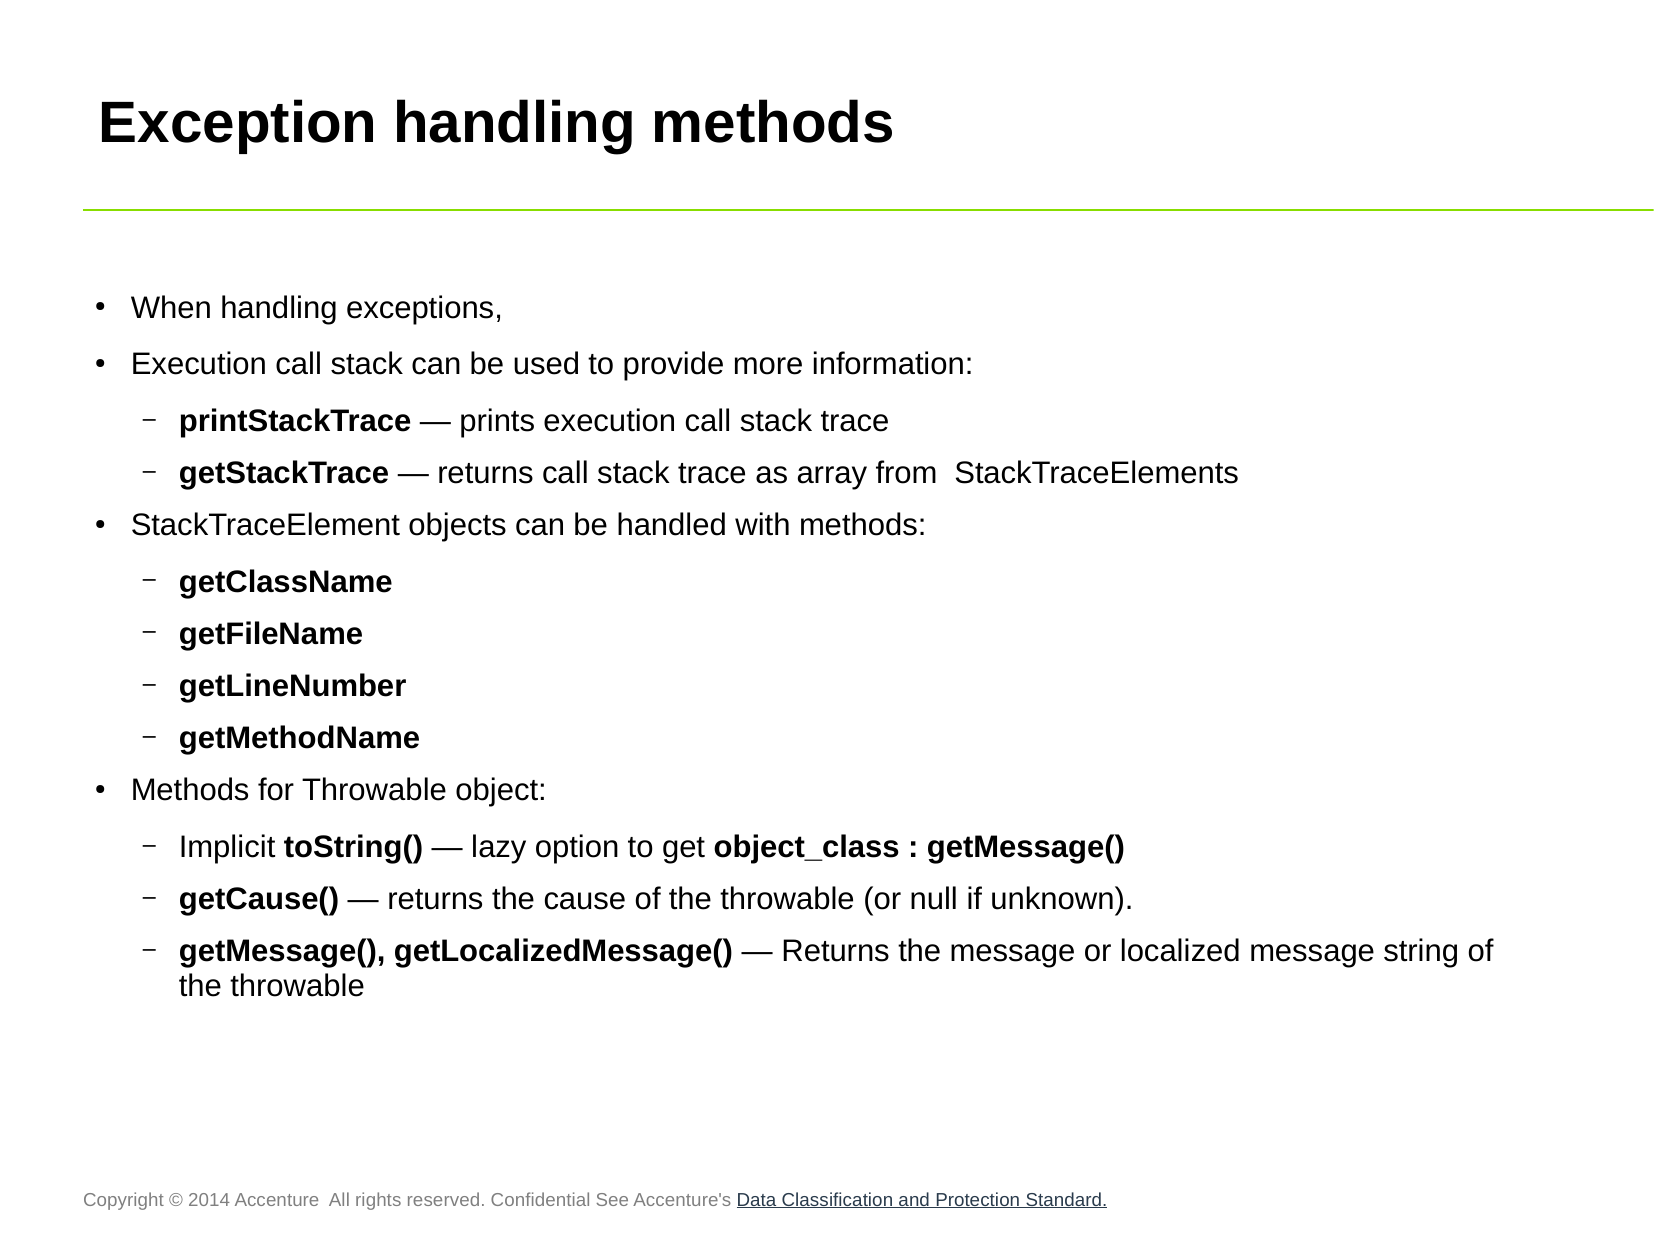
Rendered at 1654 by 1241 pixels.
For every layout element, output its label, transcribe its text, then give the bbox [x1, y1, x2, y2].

title Exception handling methods [82, 78, 1571, 166]
list When handling exceptions, Execution call stack can be used to provide more information: printStackTrace — prints execution call stack trace getStackTrace — returns call stack trace as array from StackTraceElements StackTraceElement objects can be handled with methods: getClassName getFileName getLineNumber getMethodName Methods for Throwable object: Implicit toString() — lazy option to get object_class : getMessage() getCause() — returns the cause of the throwable (or null if unknown). getMessage(), getLocalizedMessage() — Returns the message or localized message string of the throwable [82, 290, 1538, 1010]
